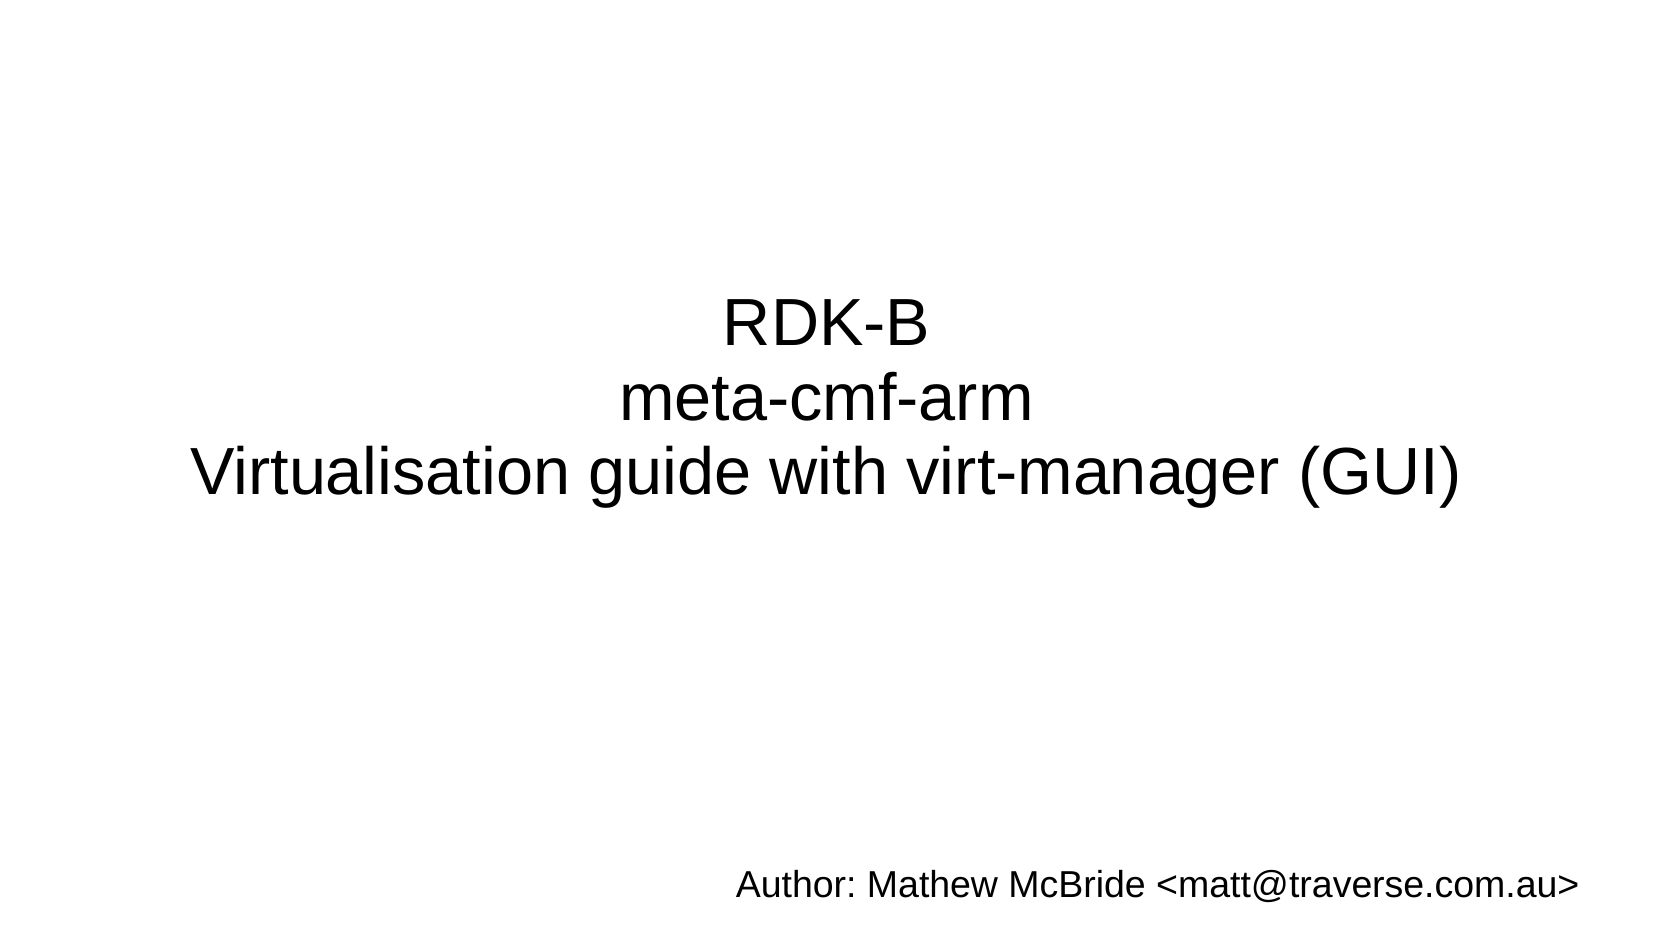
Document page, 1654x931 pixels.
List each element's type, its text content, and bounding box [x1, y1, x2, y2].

text_box Author: Mathew McBride <matt@traverse.com.au> [413, 856, 1595, 914]
subtitle RDK-B meta-cmf-arm Virtualisation guide with virt-manager (GUI) [82, 37, 1571, 757]
